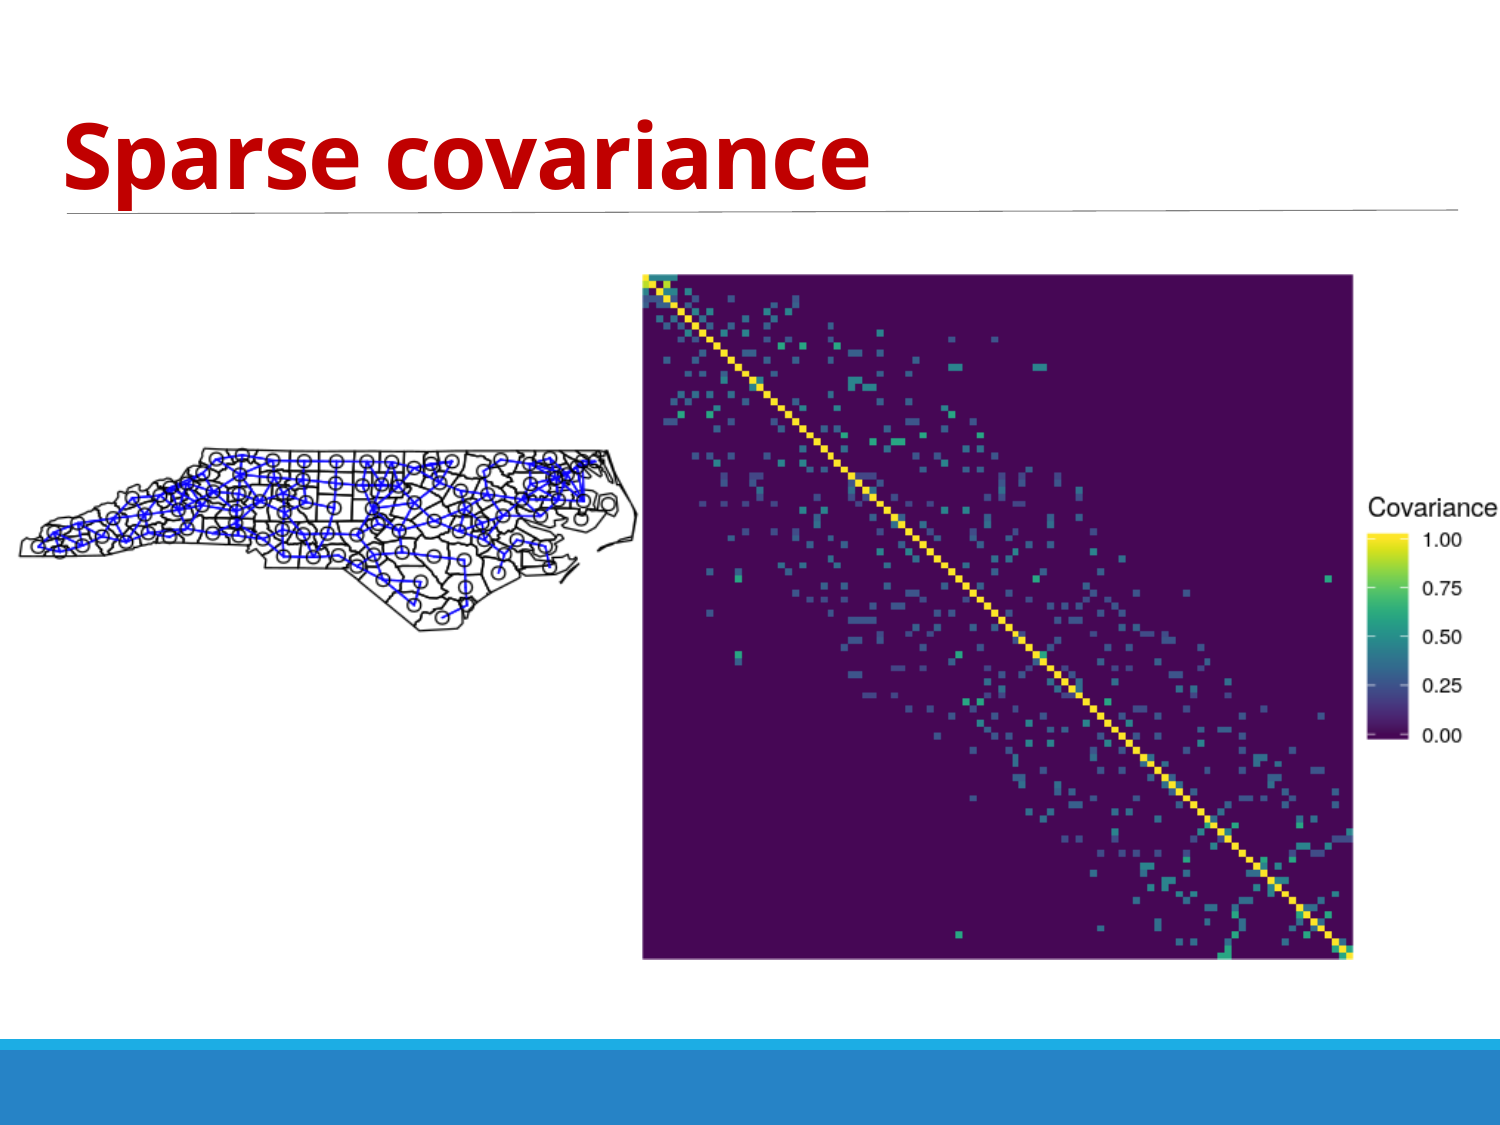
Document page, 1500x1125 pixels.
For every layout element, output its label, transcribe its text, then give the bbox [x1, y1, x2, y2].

picture [0, 214, 1500, 961]
title Sparse covariance [62, 58, 1471, 257]
